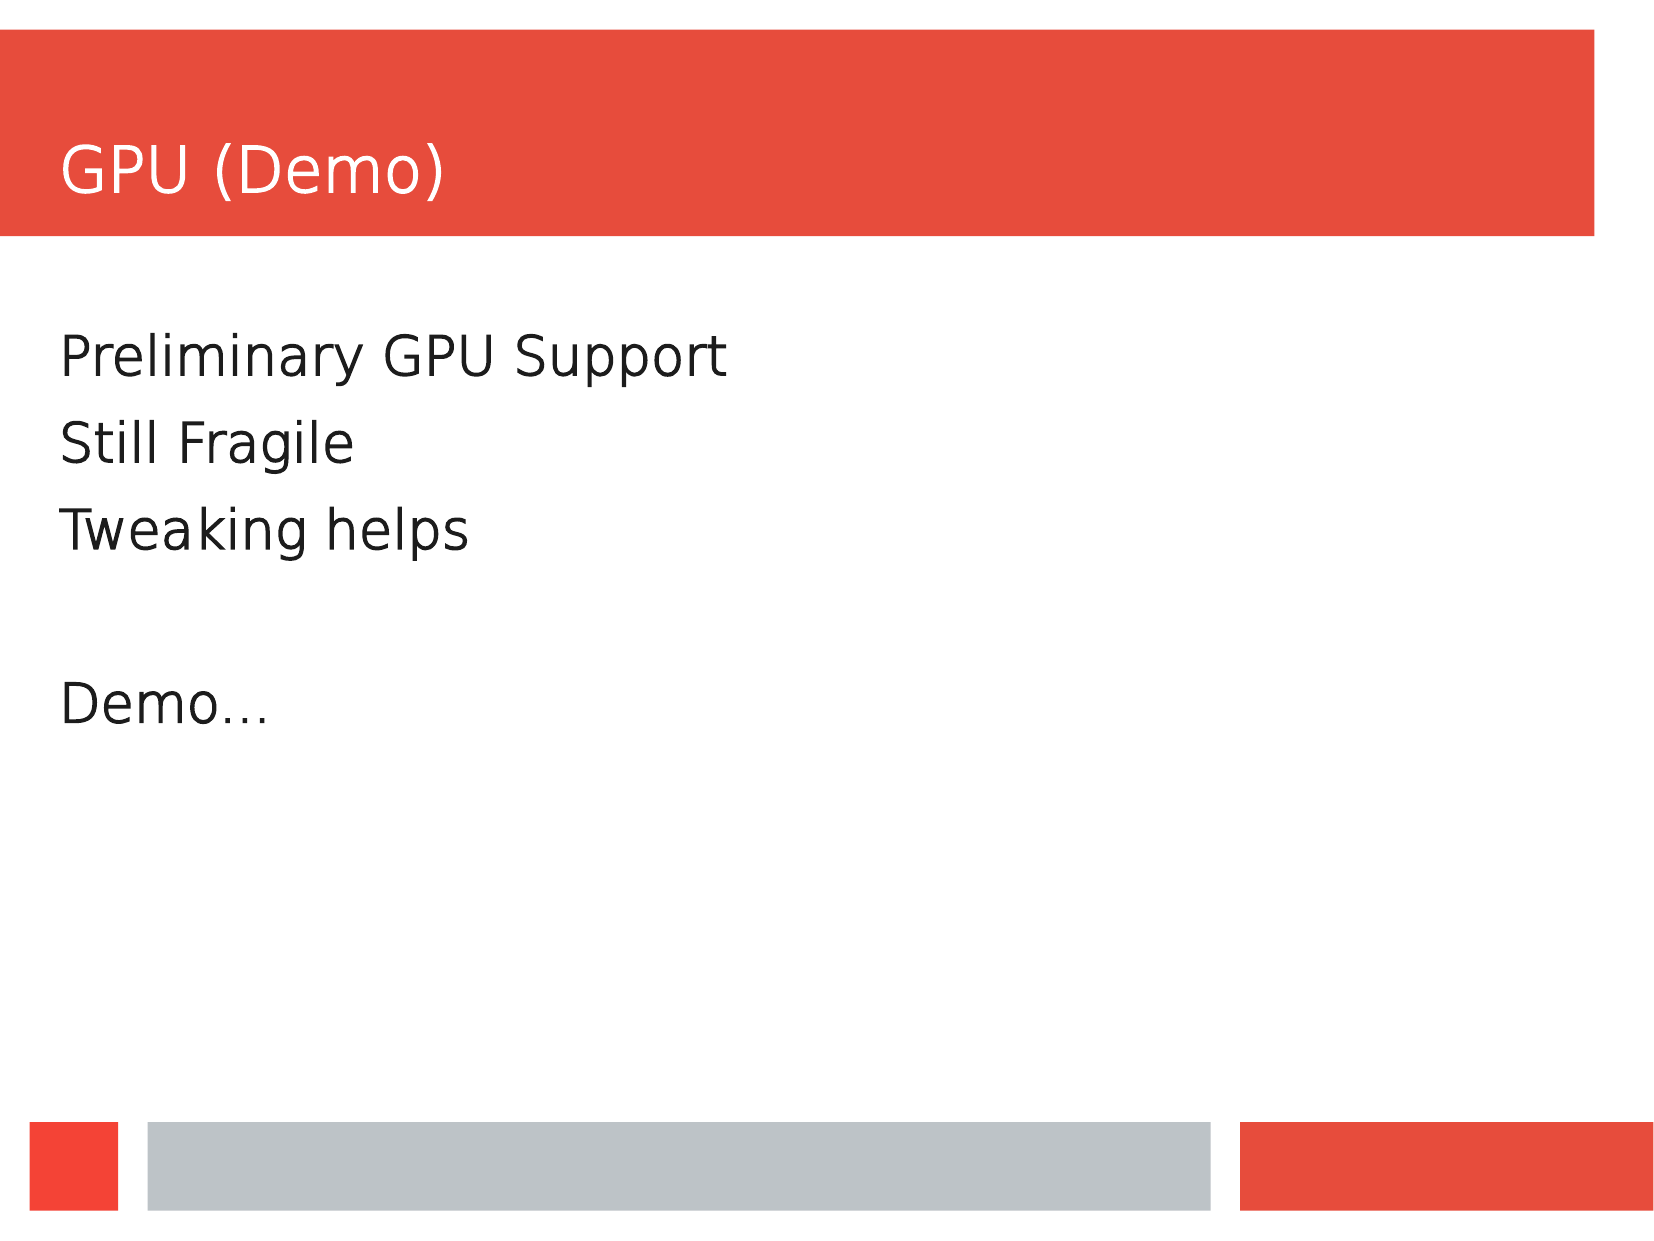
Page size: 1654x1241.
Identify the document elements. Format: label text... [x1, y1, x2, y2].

title GPU (Demo) [59, 59, 1595, 207]
list Preliminary GPU Support Still Fragile Tweaking helps Demo... [59, 324, 1565, 1093]
